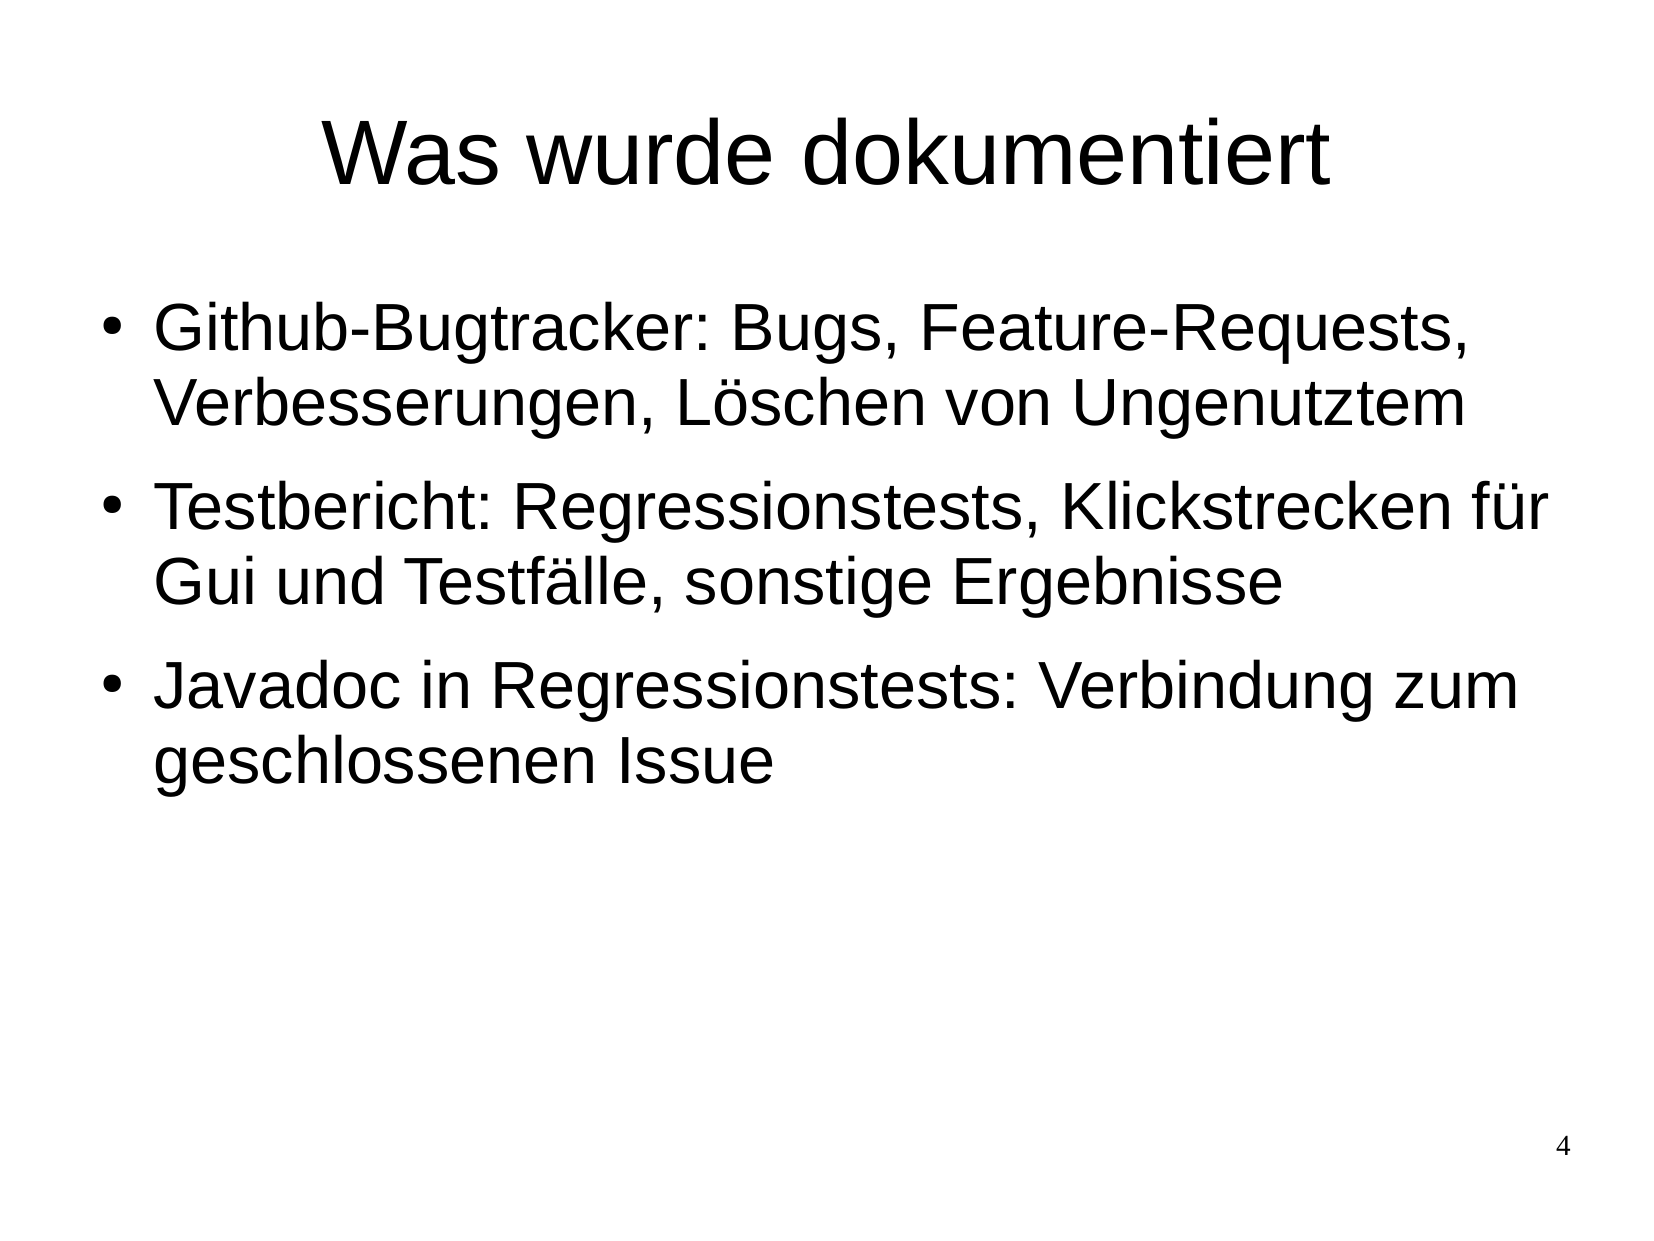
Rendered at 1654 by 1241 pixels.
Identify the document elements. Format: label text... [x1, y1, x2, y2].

title Was wurde dokumentiert [82, 49, 1571, 257]
list Github-Bugtracker: Bugs, Feature-Requests, Verbesserungen, Löschen von Ungenutztem Testbericht: Regressionstests, Klickstrecken für Gui und Testfälle, sonstige Ergebnisse Javadoc in Regressionstests: Verbindung zum geschlossenen Issue [82, 290, 1571, 1010]
